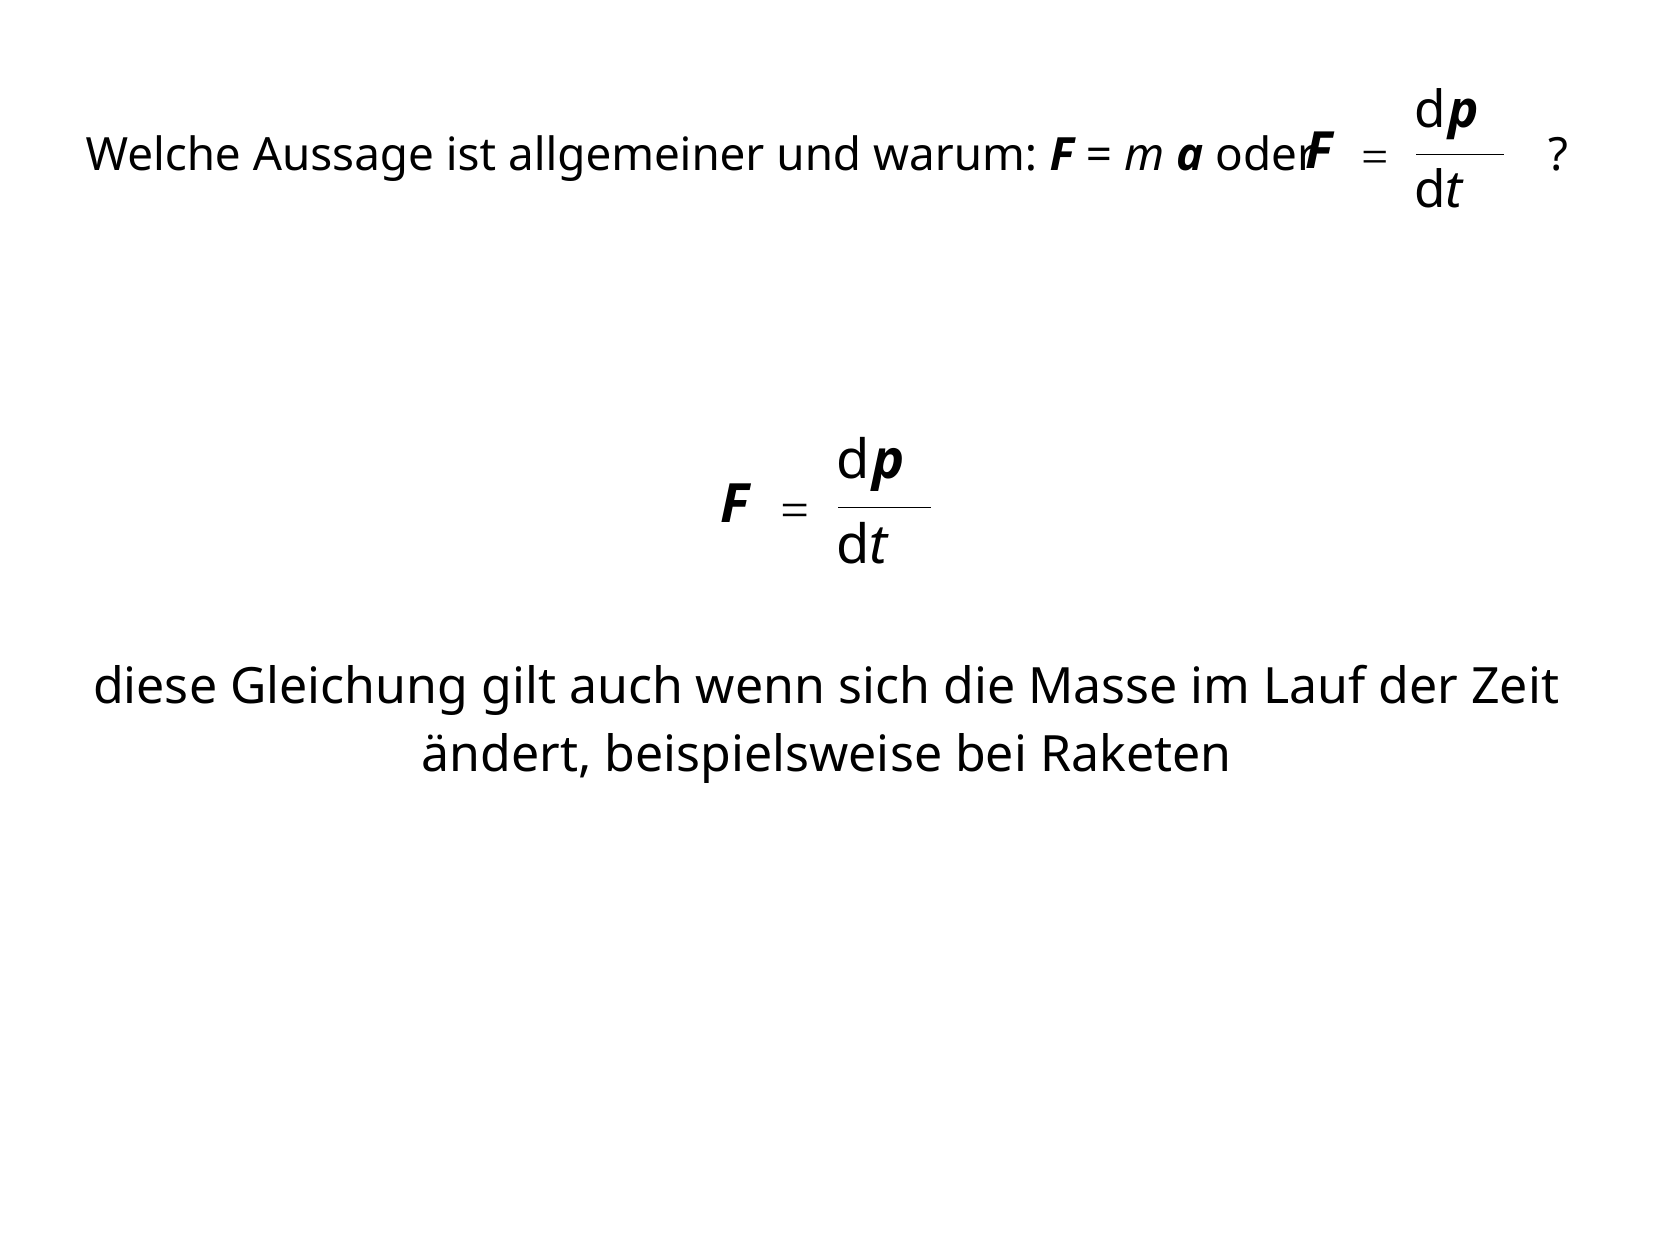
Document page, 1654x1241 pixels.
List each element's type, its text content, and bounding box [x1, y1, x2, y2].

chart [1297, 78, 1513, 221]
title Welche Aussage ist allgemeiner und warum: F = m a oder ? [82, 49, 1571, 257]
chart [712, 427, 941, 577]
subtitle diese Gleichung gilt auch wenn sich die Masse im Lauf der Zeit ändert, beispielsweise bei Raketen [82, 290, 1571, 1010]
